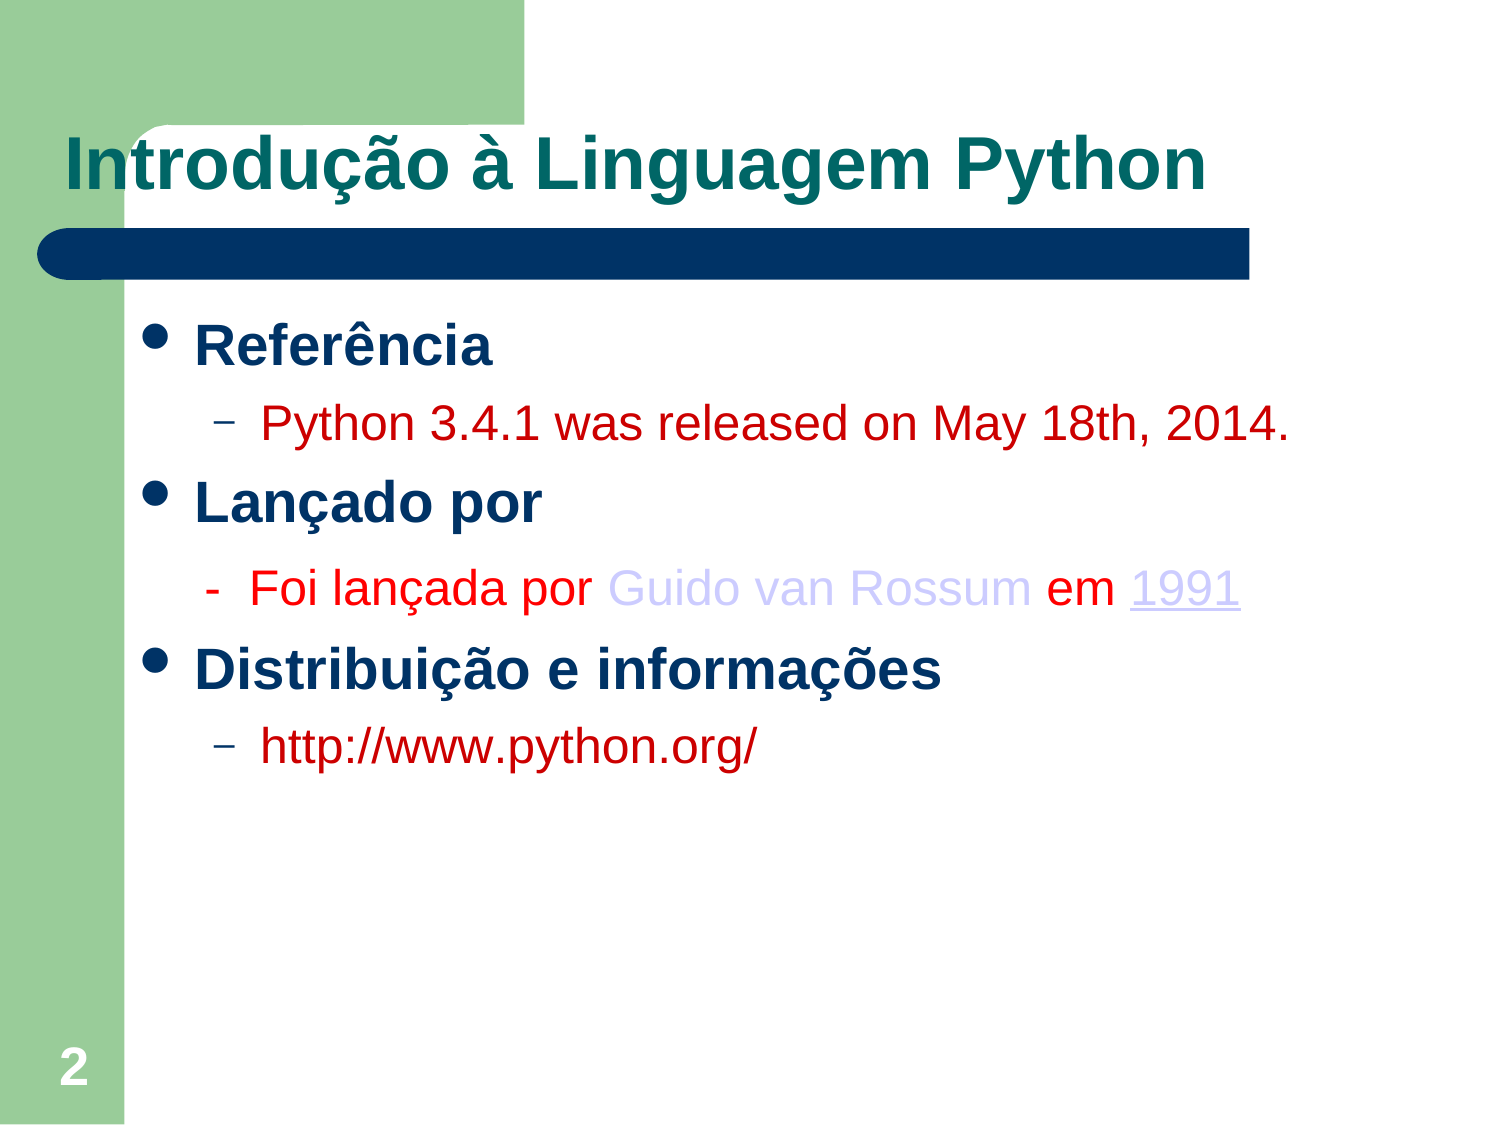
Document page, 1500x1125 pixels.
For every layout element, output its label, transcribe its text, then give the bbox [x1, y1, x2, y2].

text_box Introdução à Linguagem Python [49, 49, 1451, 214]
text_box <número> [12, 1023, 138, 1105]
text_box Referência Python 3.4.1 was released on May 18th, 2014. Lançado por - Foi lançada por Guido van Rossum em 1991 Distribuição e informações http://www.python.org/ [123, 299, 1487, 999]
